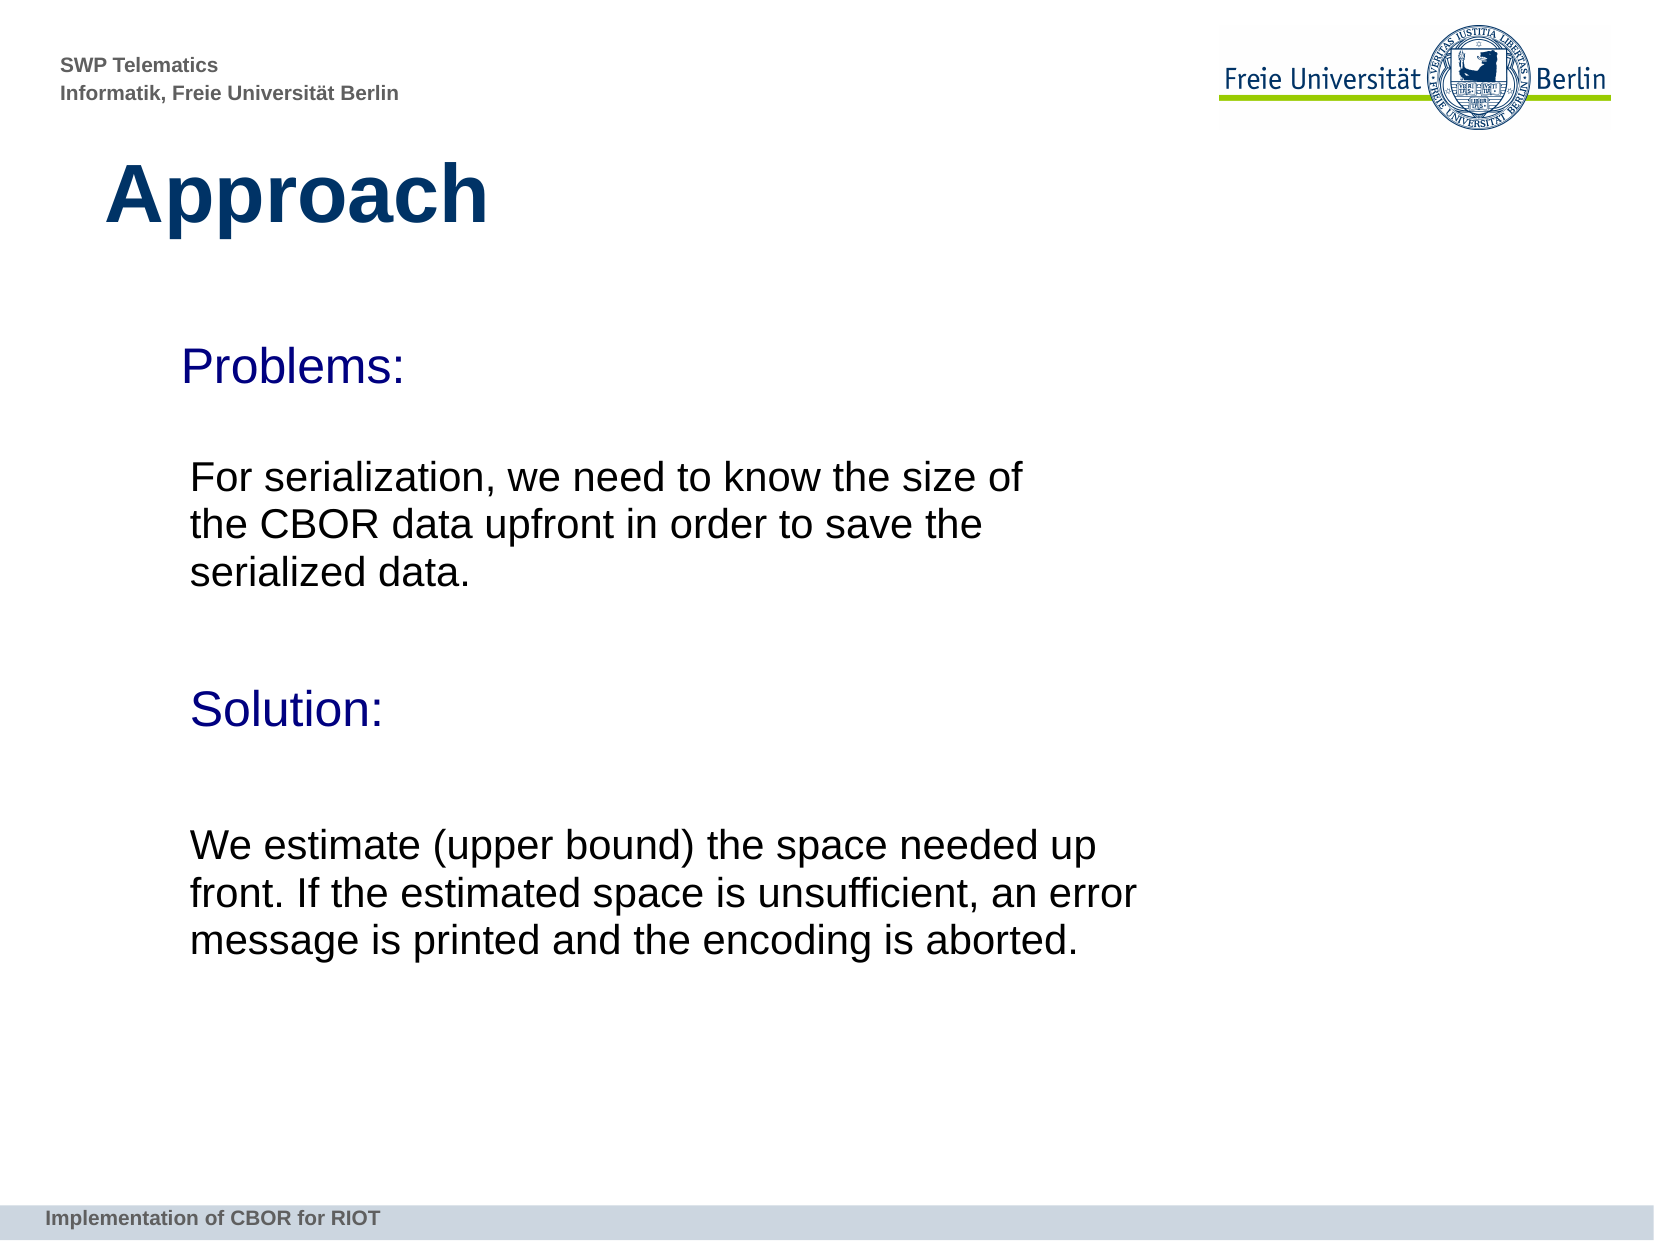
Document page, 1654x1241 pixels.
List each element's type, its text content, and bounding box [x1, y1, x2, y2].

picture [1219, 25, 1611, 130]
list Problems: For serialization, we need to know the size of the CBOR data upfront in order to save the serialized data. Solution: We estimate (upper bound) the space needed up front. If the estimated space is unsufficient, an error message is printed and the encoding is aborted. [131, 270, 1171, 1126]
title Approach [45, 147, 1609, 260]
